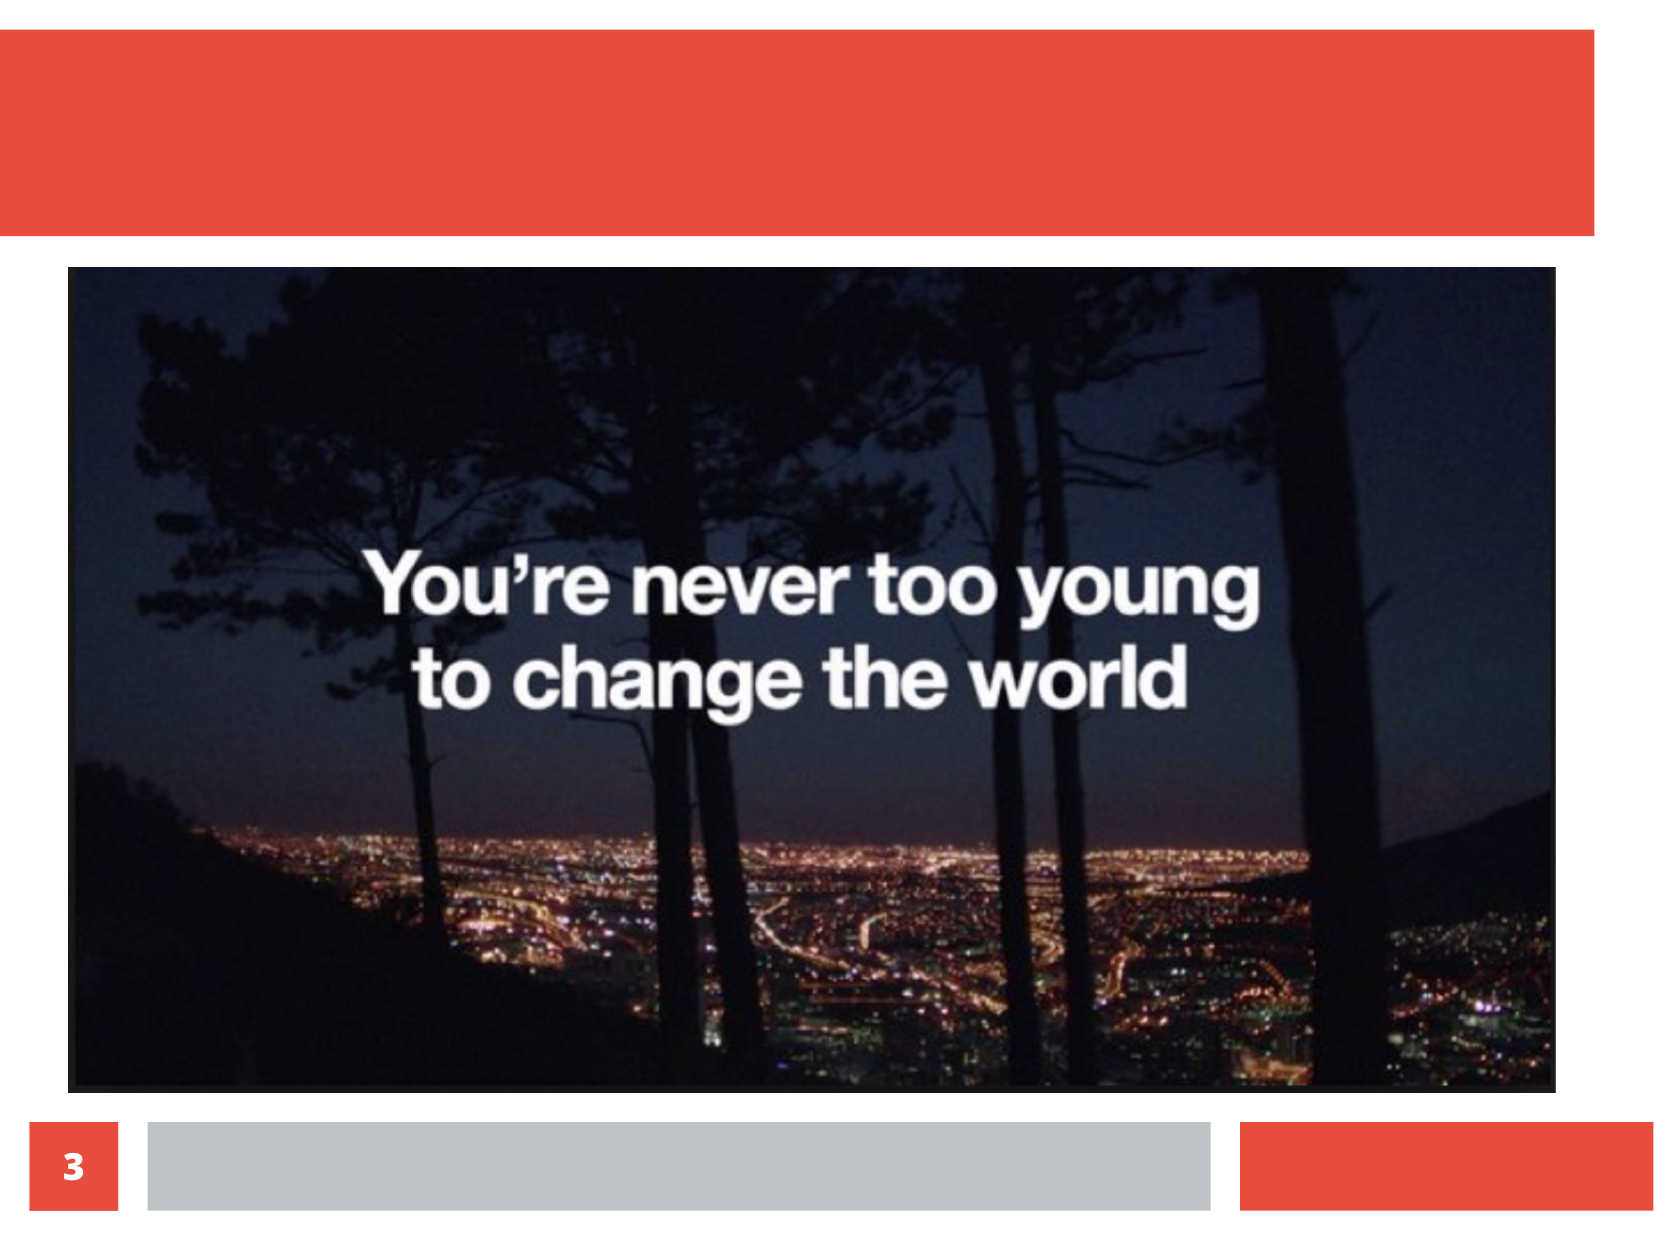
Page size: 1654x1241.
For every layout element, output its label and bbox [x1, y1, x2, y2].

picture [68, 267, 1556, 1093]
